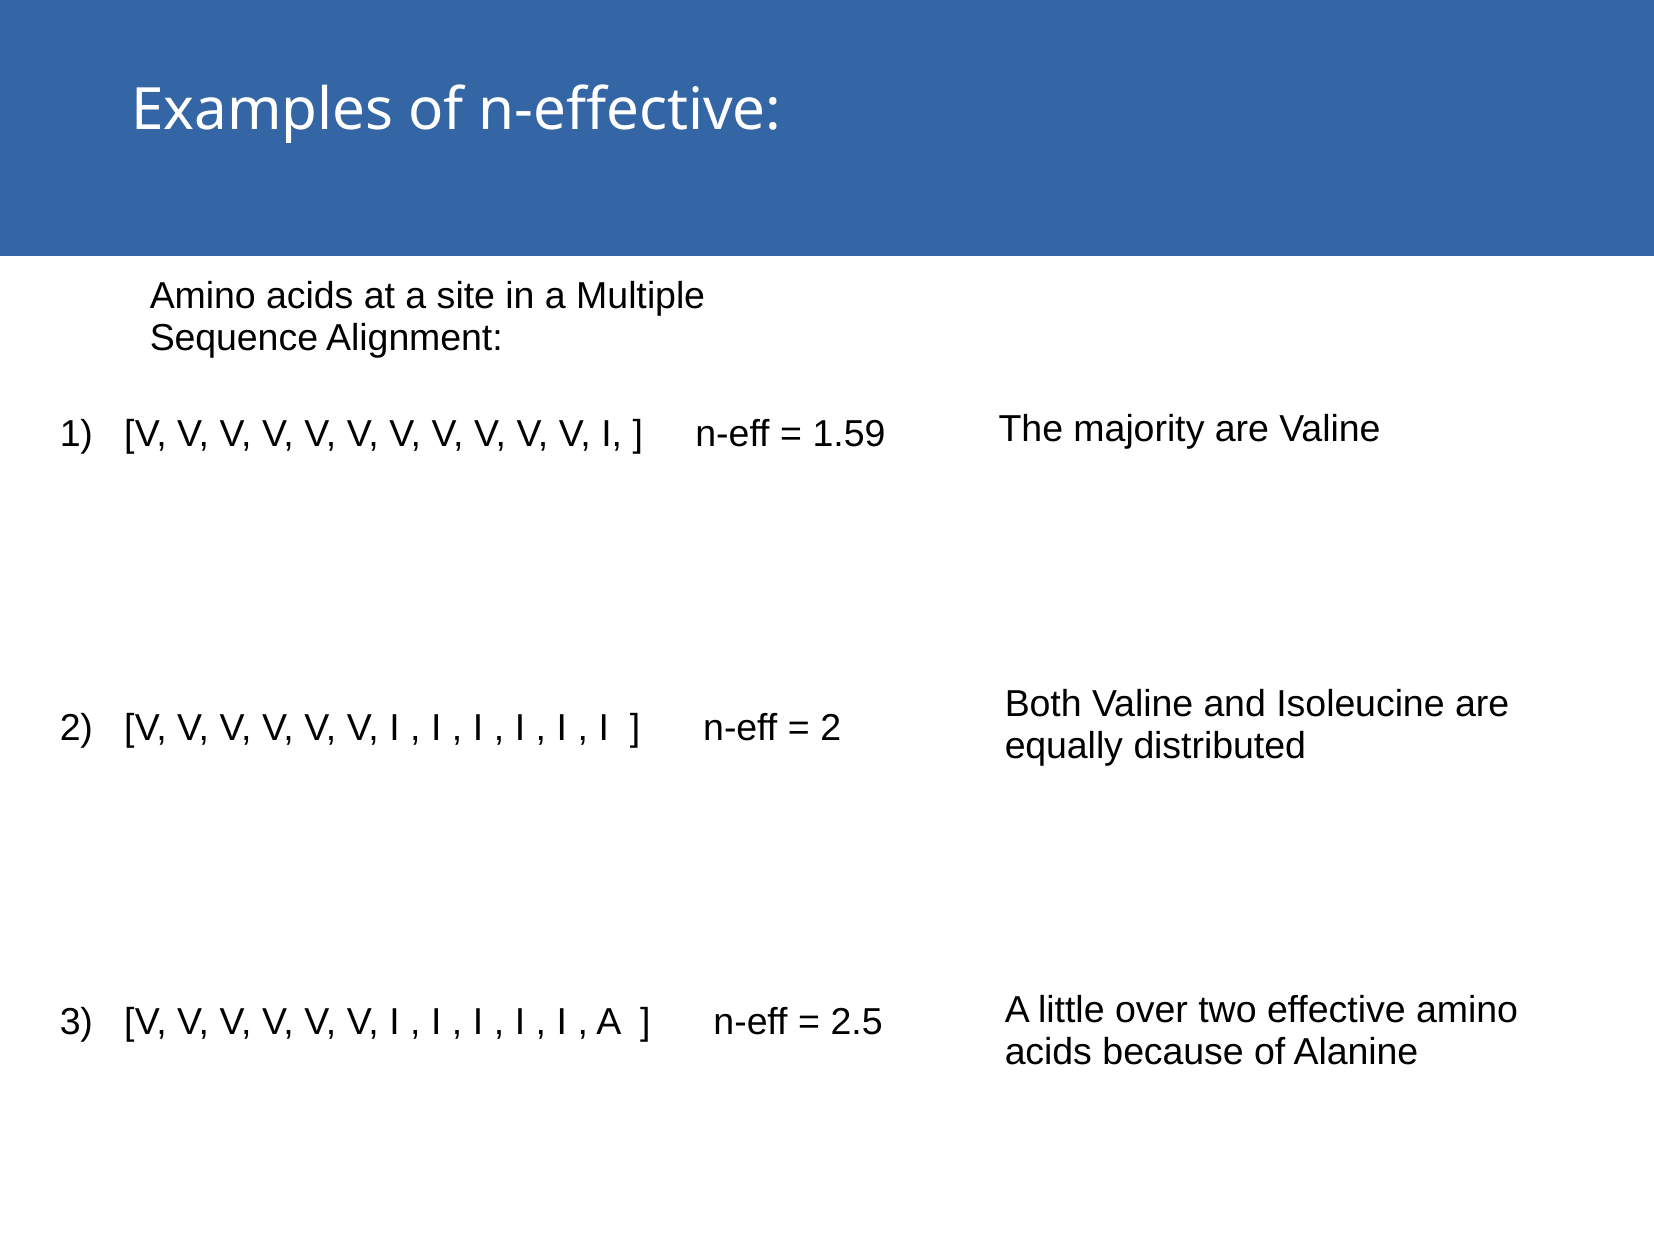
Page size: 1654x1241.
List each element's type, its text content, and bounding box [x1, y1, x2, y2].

text_box 1) [V, V, V, V, V, V, V, V, V, V, V, I, ] n-eff = 1.59 2) [V, V, V, V, V, V, I , I , I , I , I , I ] n-eff = 2 3) [V, V, V, V, V, V, I , I , I , I , I , A ] n-eff = 2.5 [45, 405, 961, 1051]
text_box [0, 0, 1654, 256]
text_box The majority are Valine [983, 400, 1539, 499]
text_box Both Valine and Isoleucine are equally distributed [990, 675, 1546, 774]
text_box Examples of n-effective: [41, 60, 1654, 285]
text_box Amino acids at a site in a Multiple Sequence Alignment: [135, 266, 781, 408]
text_box A little over two effective amino acids because of Alanine [990, 981, 1546, 1081]
